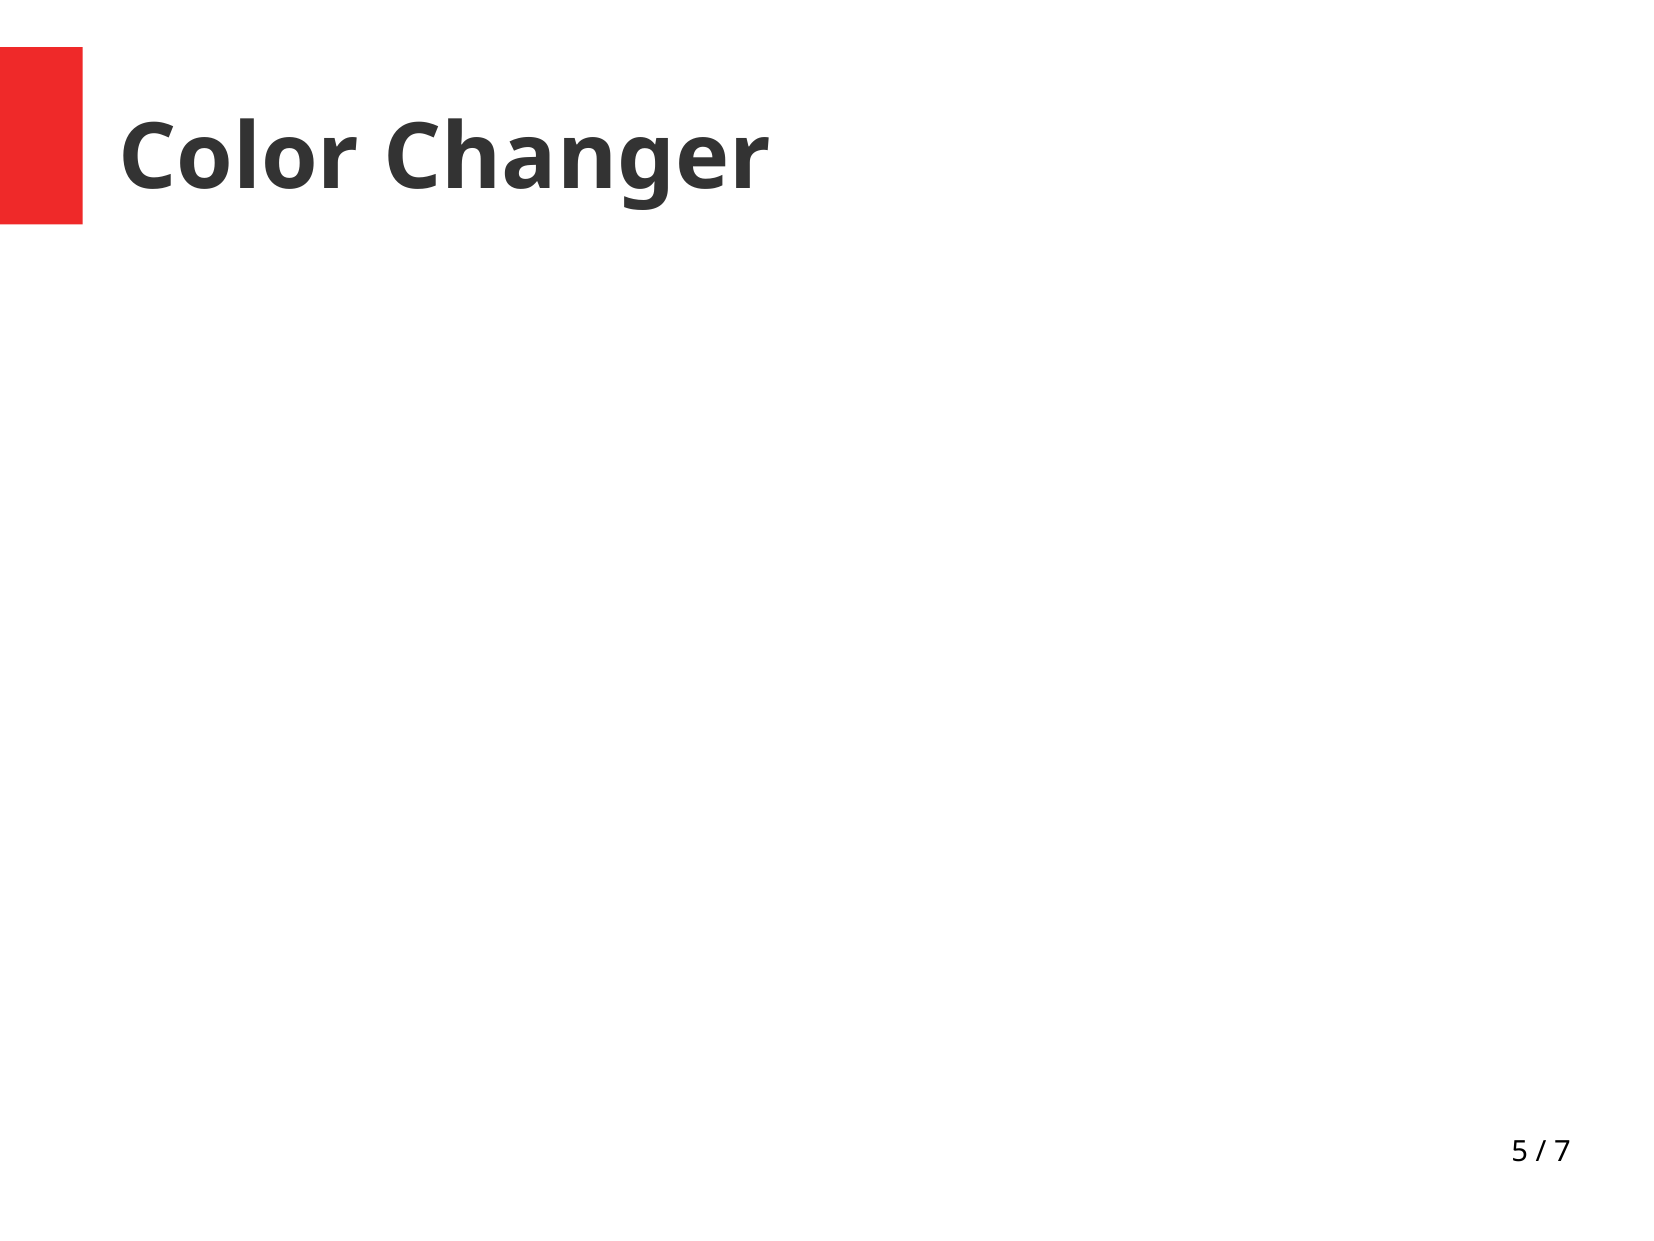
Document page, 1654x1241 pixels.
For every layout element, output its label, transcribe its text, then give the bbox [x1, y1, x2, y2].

title Color Changer [118, 49, 1571, 257]
